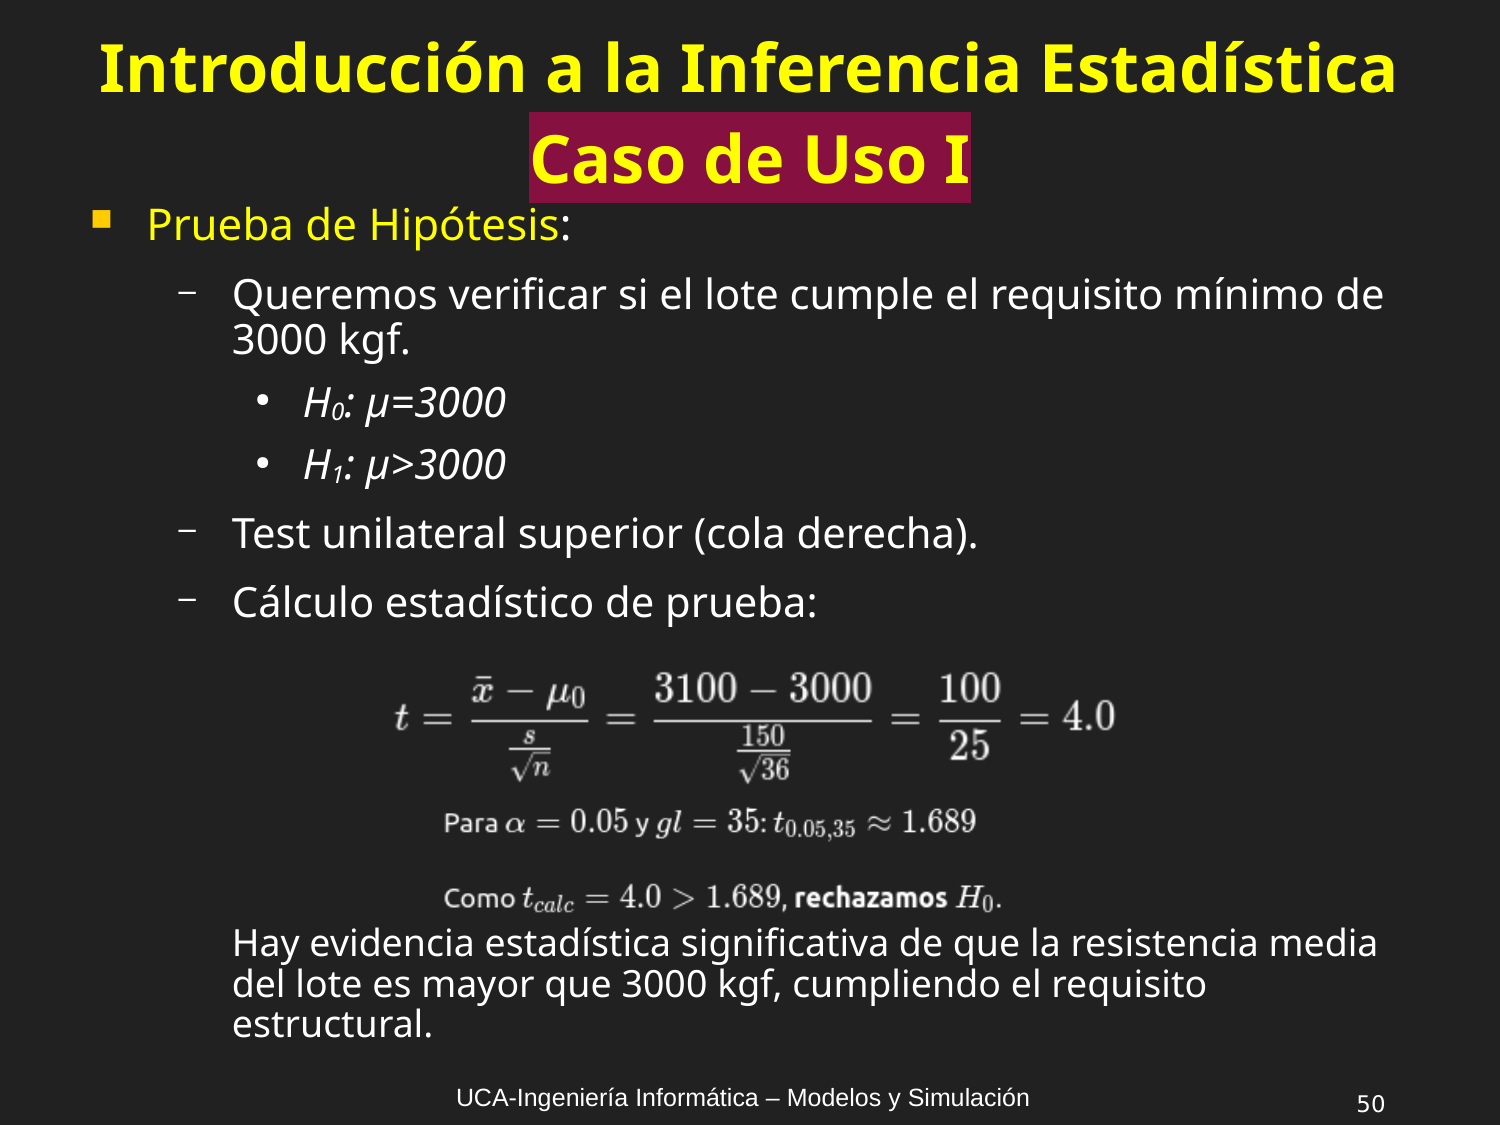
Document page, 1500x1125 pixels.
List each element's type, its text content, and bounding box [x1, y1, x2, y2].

list Prueba de Hipótesis: Queremos verificar si el lote cumple el requisito mínimo de 3000 kgf. H0​: μ=3000 H1​: μ>3000 Test unilateral superior (cola derecha). Cálculo estadístico de prueba: Hay evidencia estadística significativa de que la resistencia media del lote es mayor que 3000 kgf, cumpliendo el requisito estructural. [75, 195, 1426, 1051]
title Introducción a la Inferencia Estadística Caso de Uso I [75, 37, 1426, 188]
picture [337, 637, 1140, 925]
